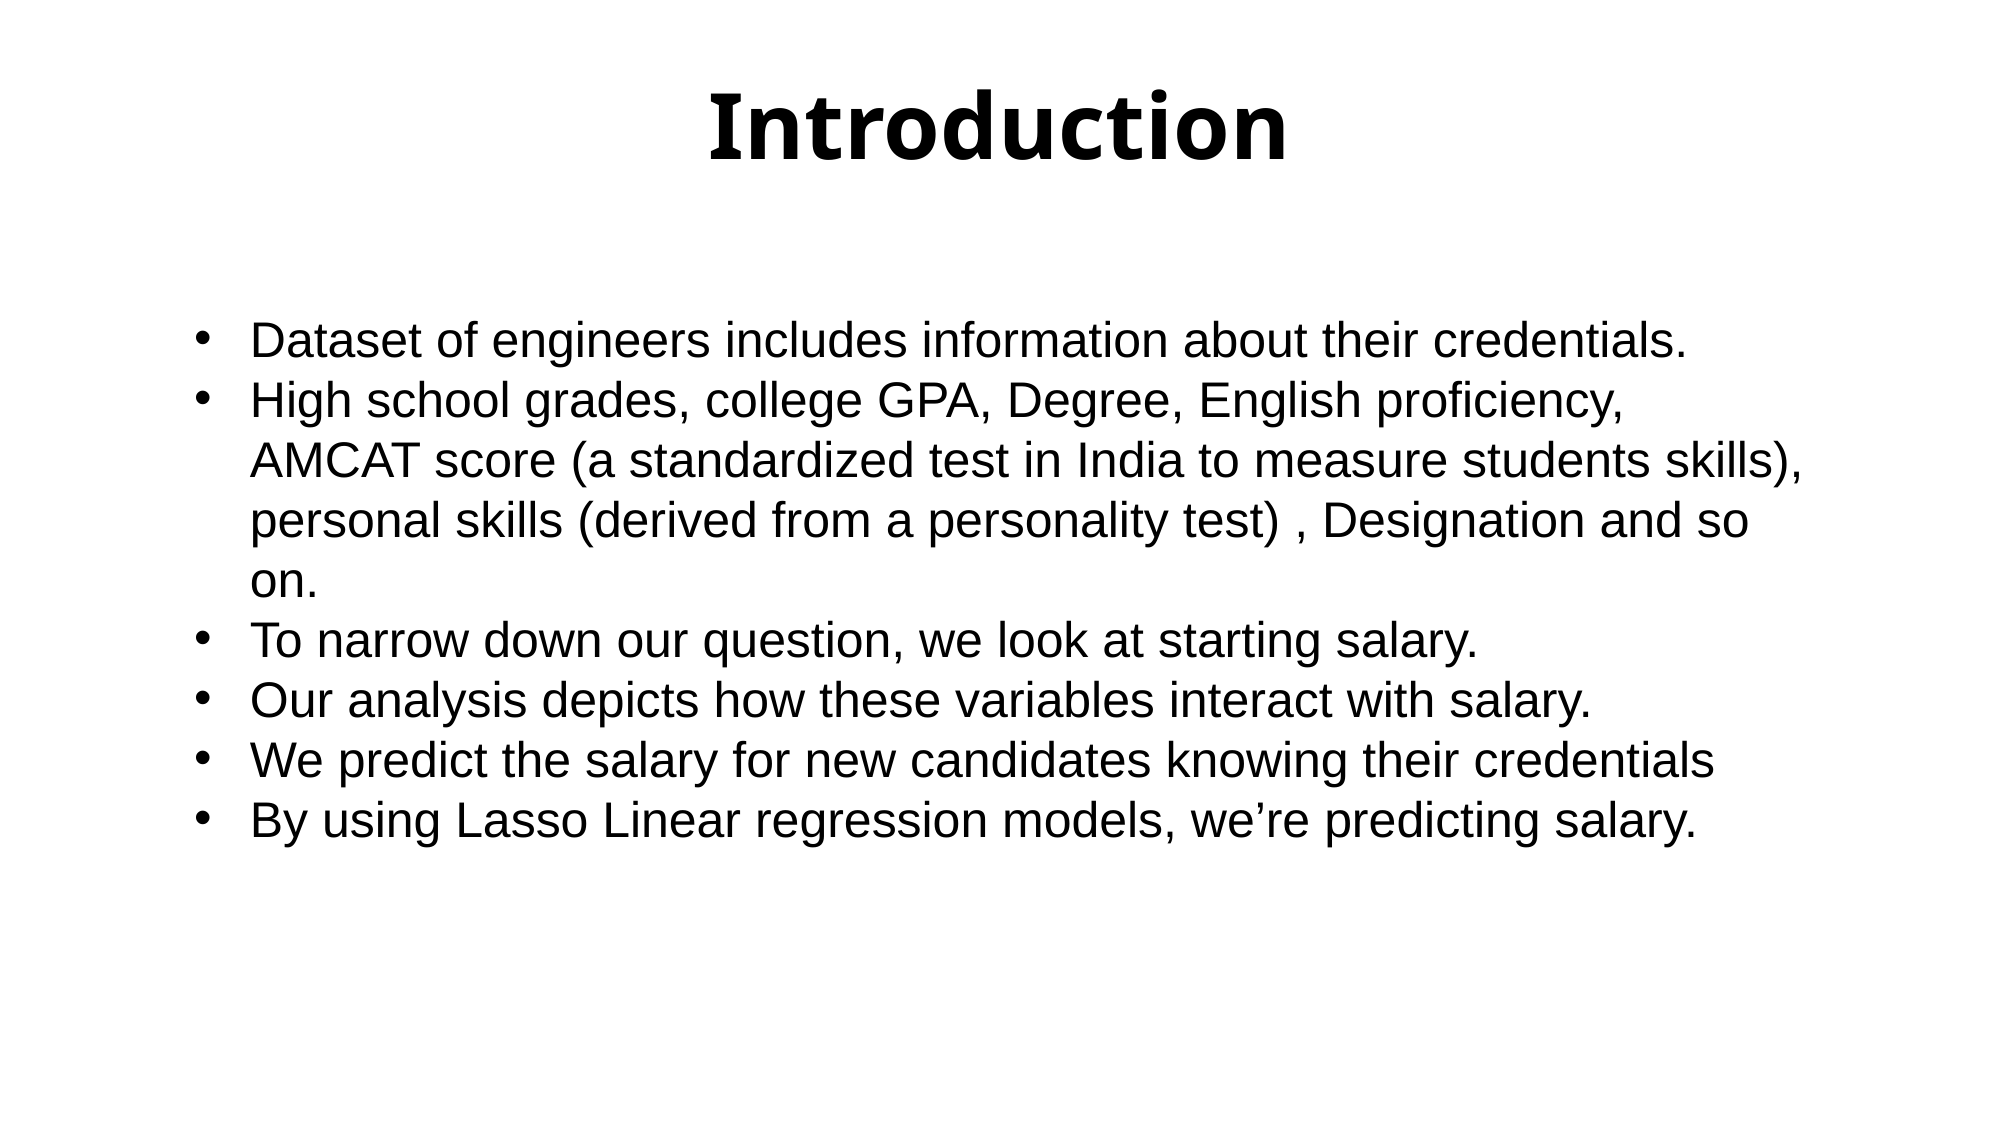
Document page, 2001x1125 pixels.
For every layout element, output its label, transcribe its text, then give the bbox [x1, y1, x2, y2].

text_box Dataset of engineers includes information about their credentials. High school grades, college GPA, Degree, English proficiency, AMCAT score (a standardized test in India to measure students skills), personal skills (derived from a personality test) , Designation and so on. To narrow down our question, we look at starting salary. Our analysis depicts how these variables interact with salary. We predict the salary for new candidates knowing their credentials By using Lasso Linear regression models, we’re predicting salary. [179, 300, 1821, 1125]
text_box Introduction [137, 61, 1863, 186]
